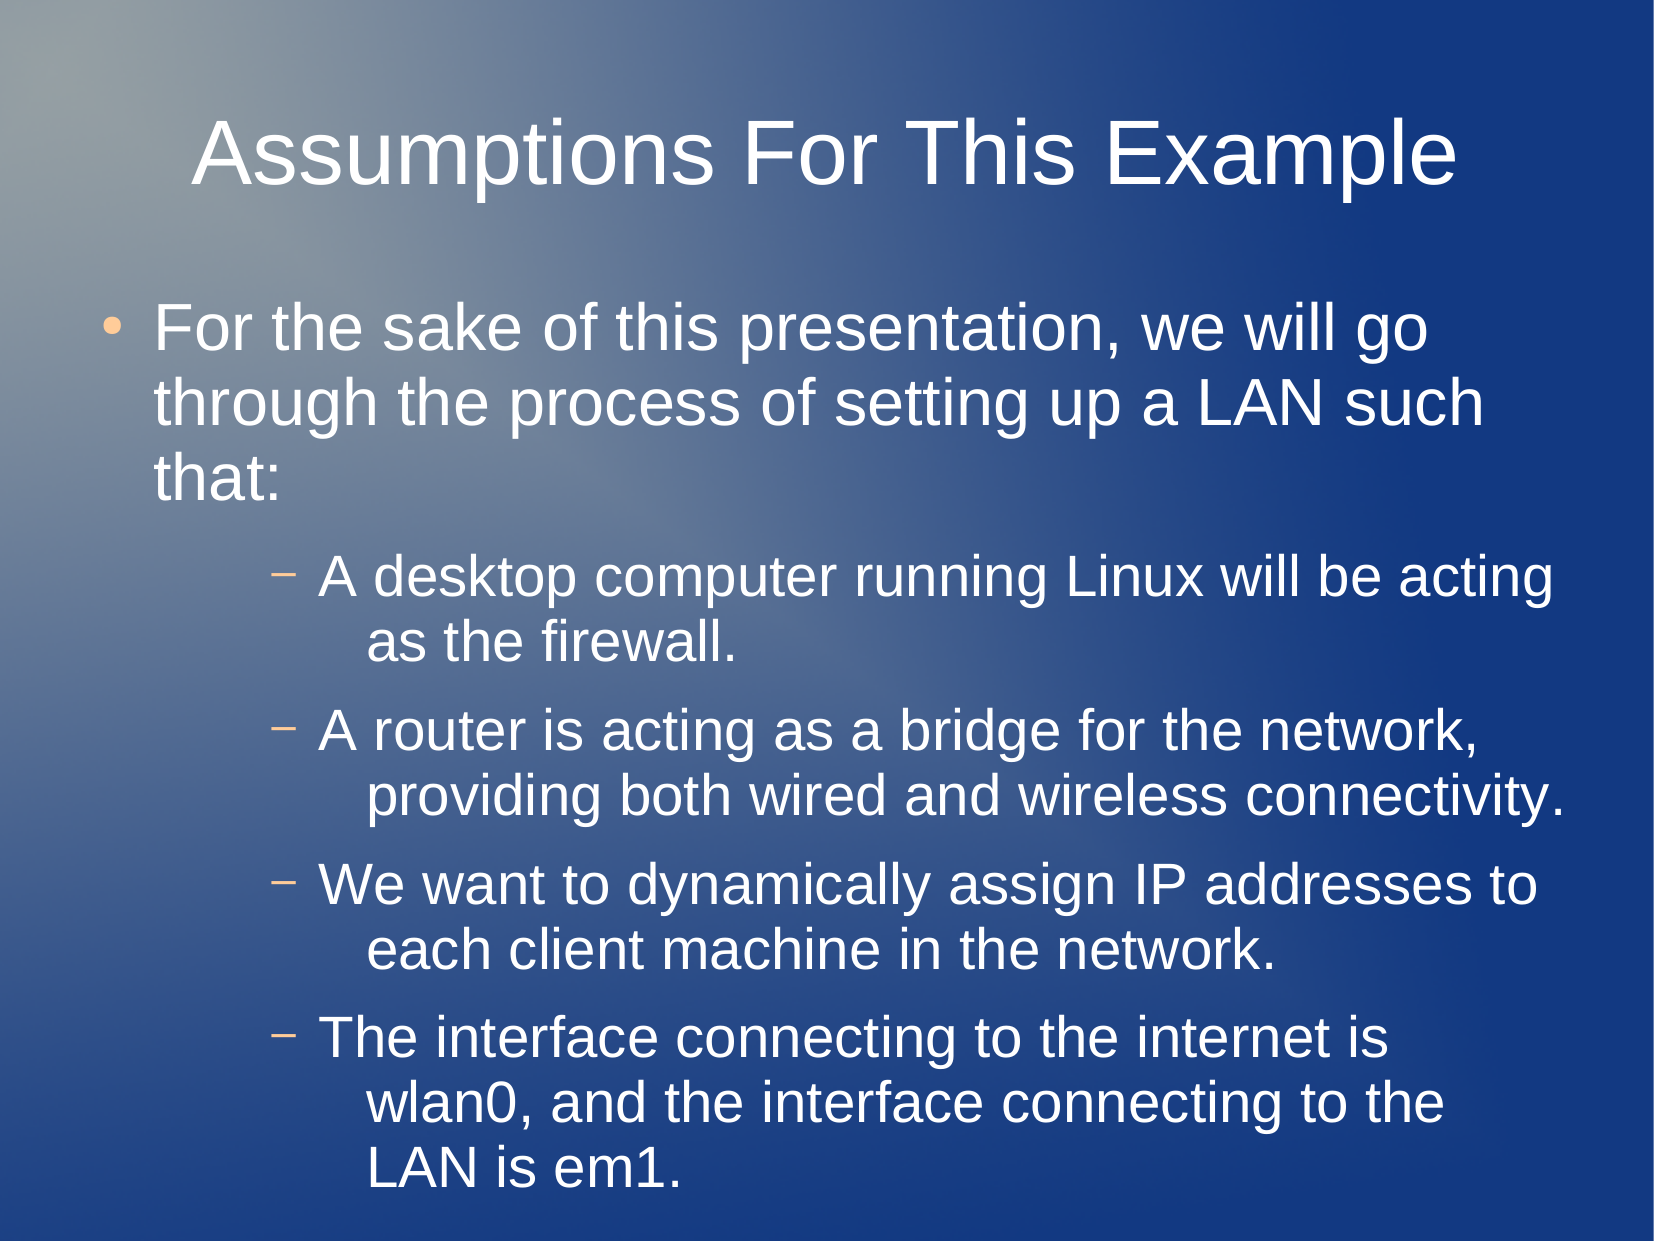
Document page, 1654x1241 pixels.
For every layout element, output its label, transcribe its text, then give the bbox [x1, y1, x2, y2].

list For the sake of this presentation, we will go through the process of setting up a LAN such that: A desktop computer running Linux will be acting as the firewall. A router is acting as a bridge for the network, providing both wired and wireless connectivity. We want to dynamically assign IP addresses to each client machine in the network. The interface connecting to the internet is wlan0, and the interface connecting to the LAN is em1. [82, 290, 1571, 1198]
picture [0, 0, 1654, 1241]
title Assumptions For This Example [82, 49, 1571, 257]
